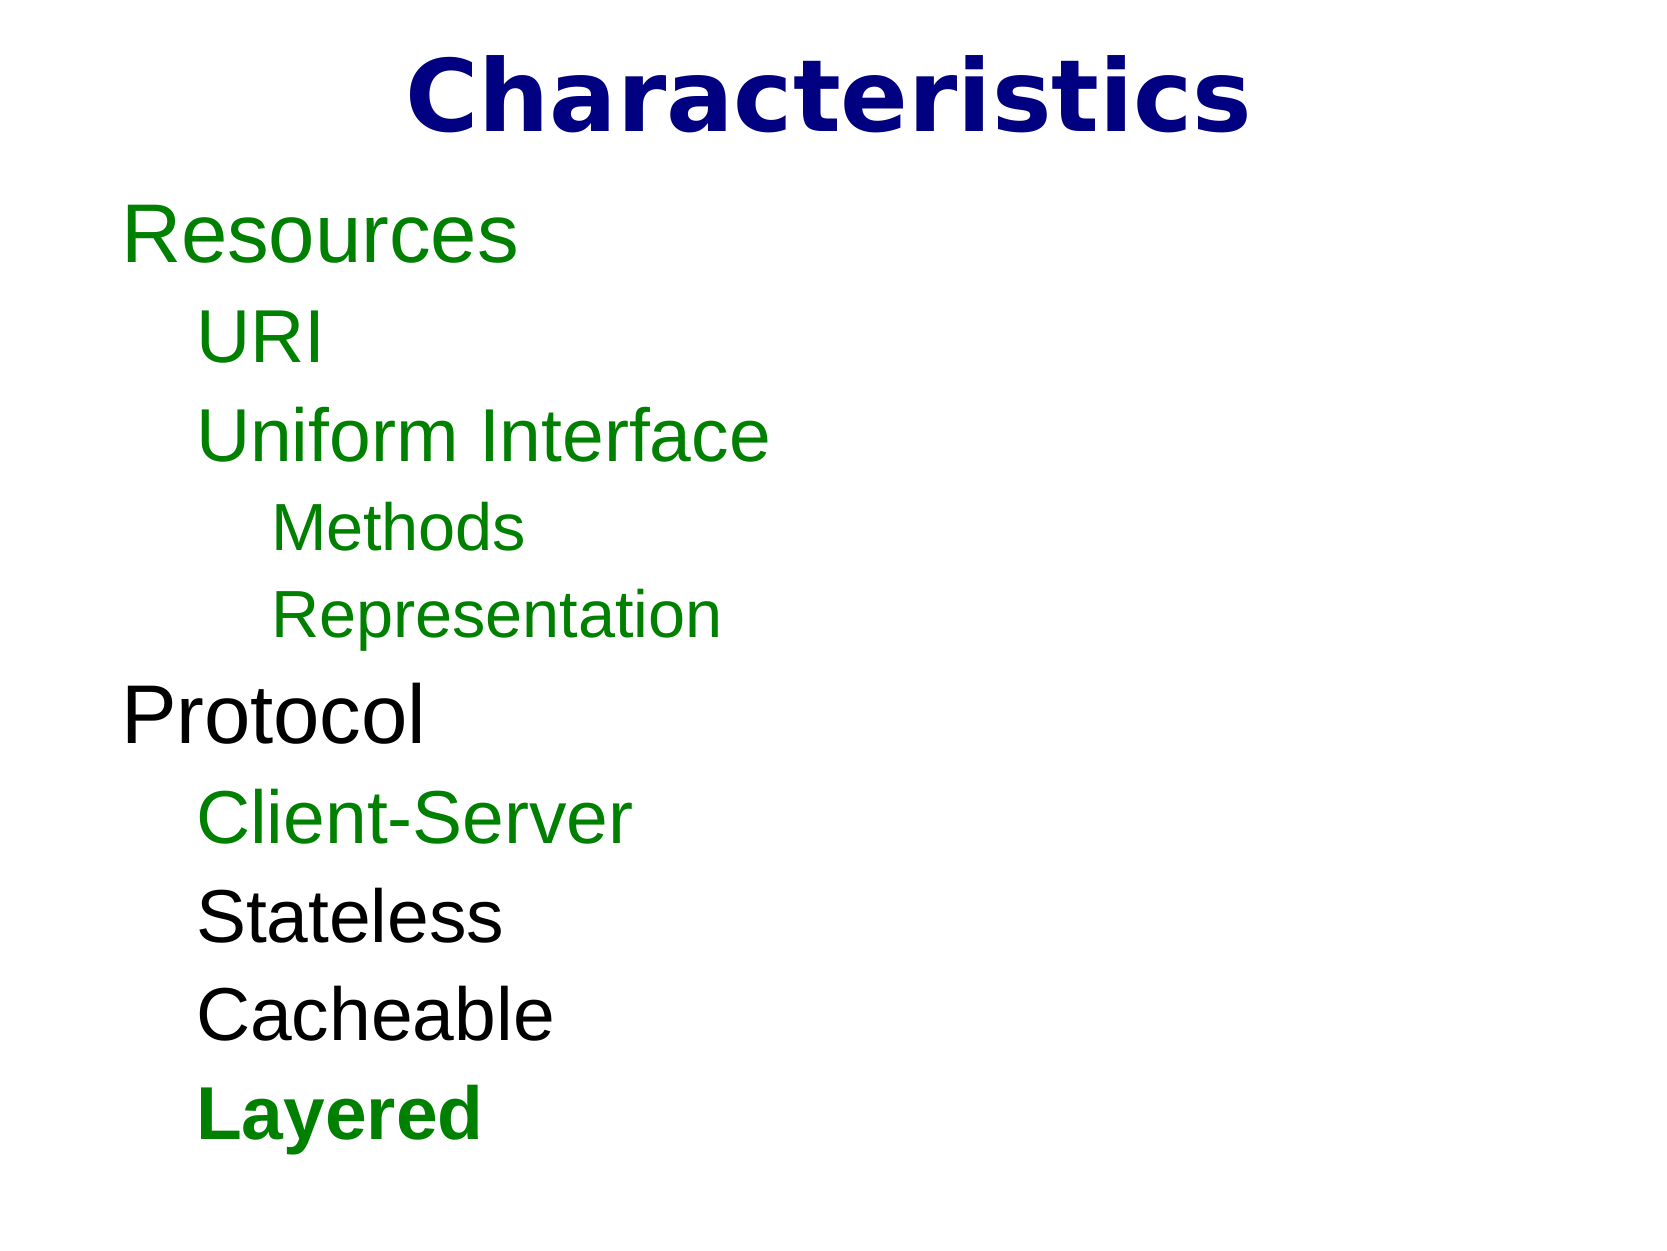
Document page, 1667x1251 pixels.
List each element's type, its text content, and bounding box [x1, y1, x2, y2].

list Resources URI Uniform Interface Methods Representation Protocol Client-Server Stateless Cacheable Layered [121, 187, 1538, 1201]
title Characteristics [120, 0, 1538, 194]
